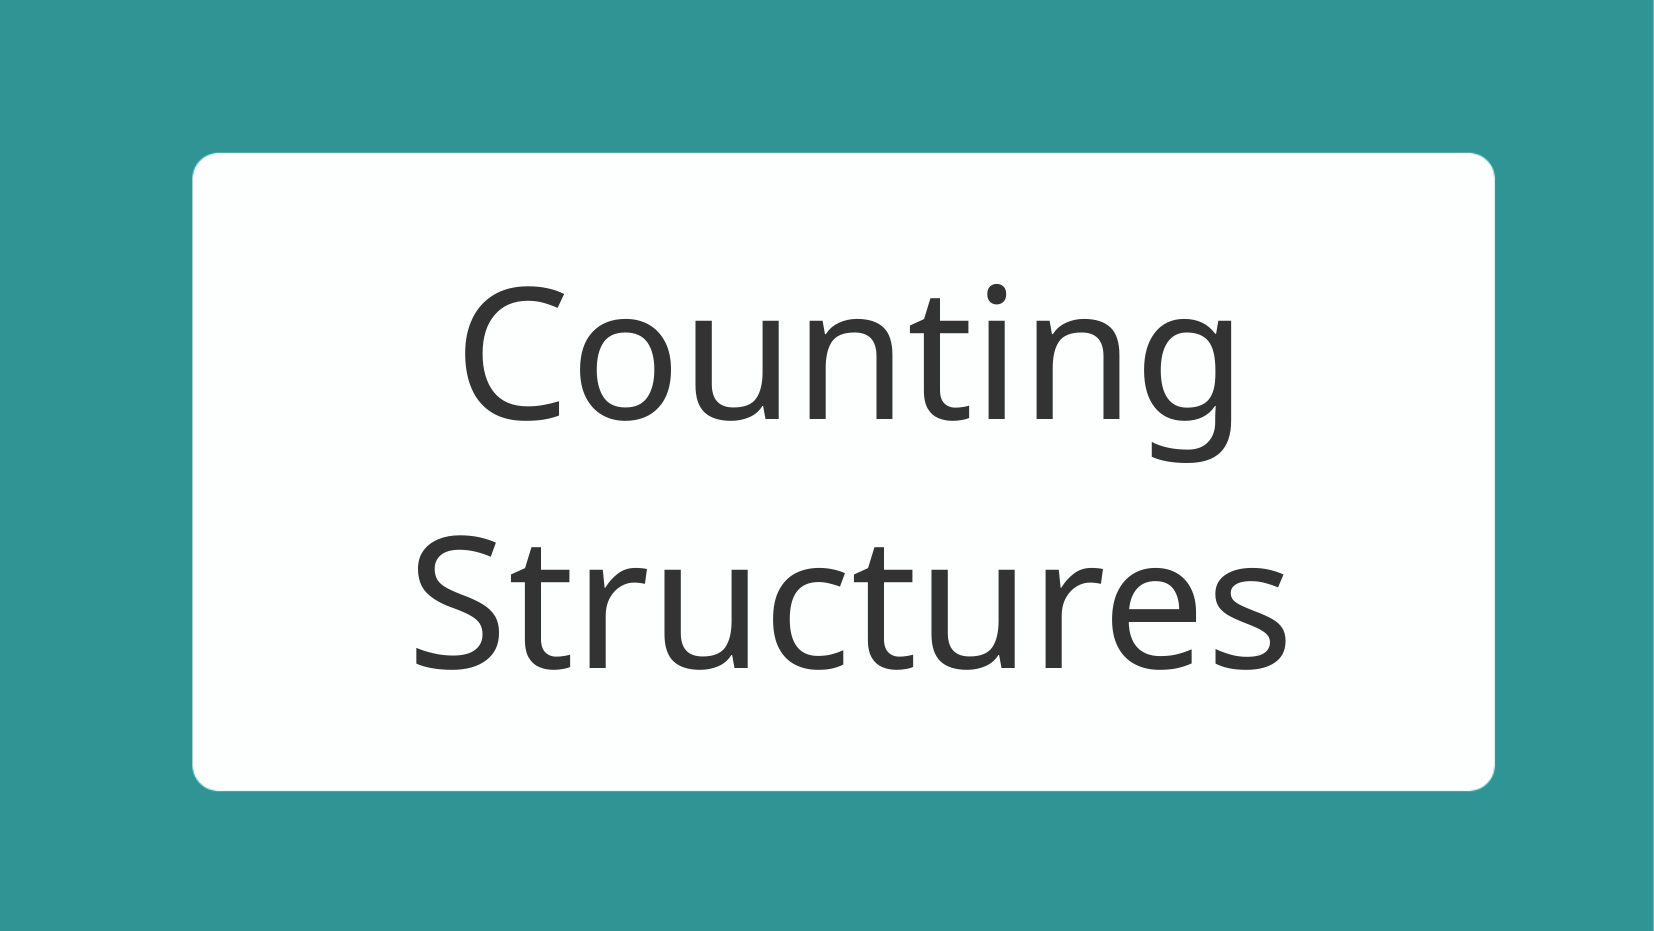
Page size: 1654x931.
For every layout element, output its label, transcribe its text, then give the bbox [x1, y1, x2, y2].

title Counting Structures [226, 172, 1477, 773]
picture [0, 0, 1654, 931]
